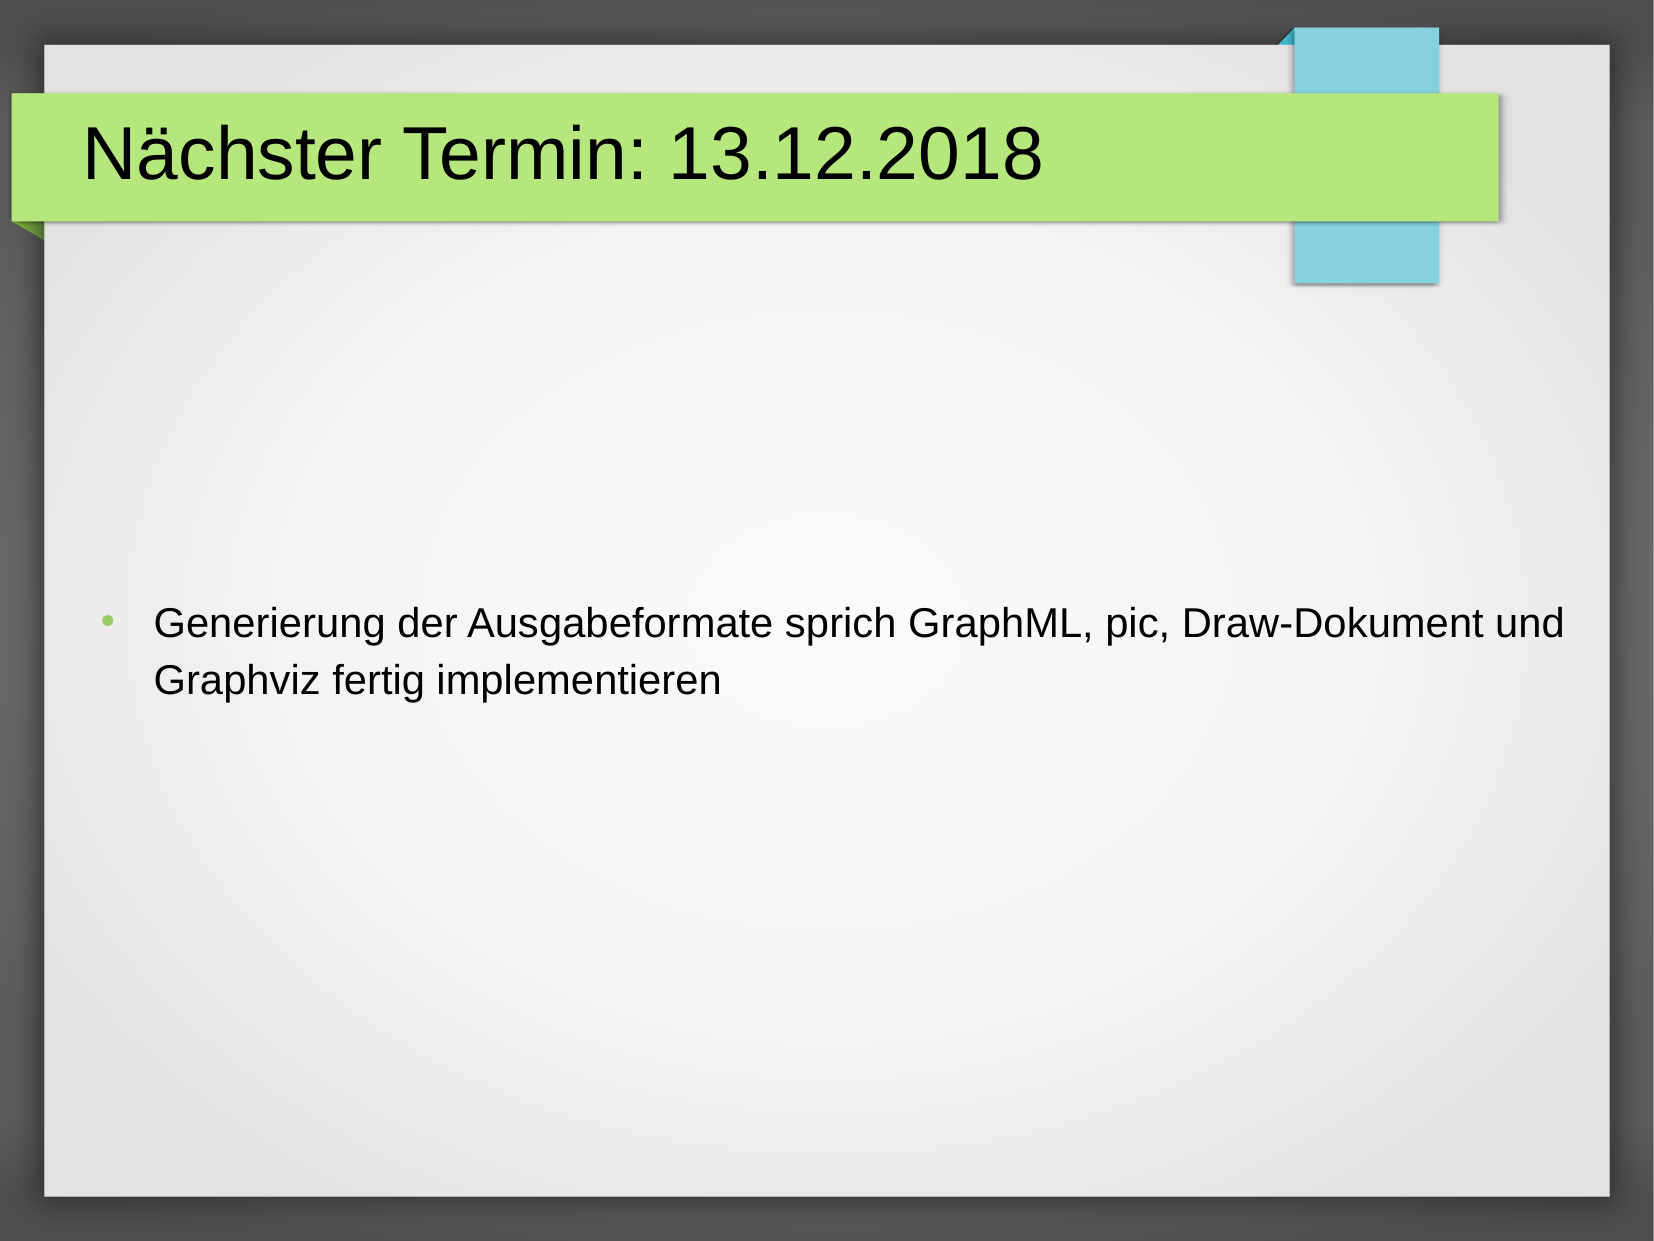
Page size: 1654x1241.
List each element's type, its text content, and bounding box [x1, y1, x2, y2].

list Generierung der Ausgabeformate sprich GraphML, pic, Draw-Dokument und Graphviz fertig implementieren [82, 295, 1571, 1015]
picture [0, 0, 1654, 1241]
title Nächster Termin: 13.12.2018 [82, 94, 1264, 213]
